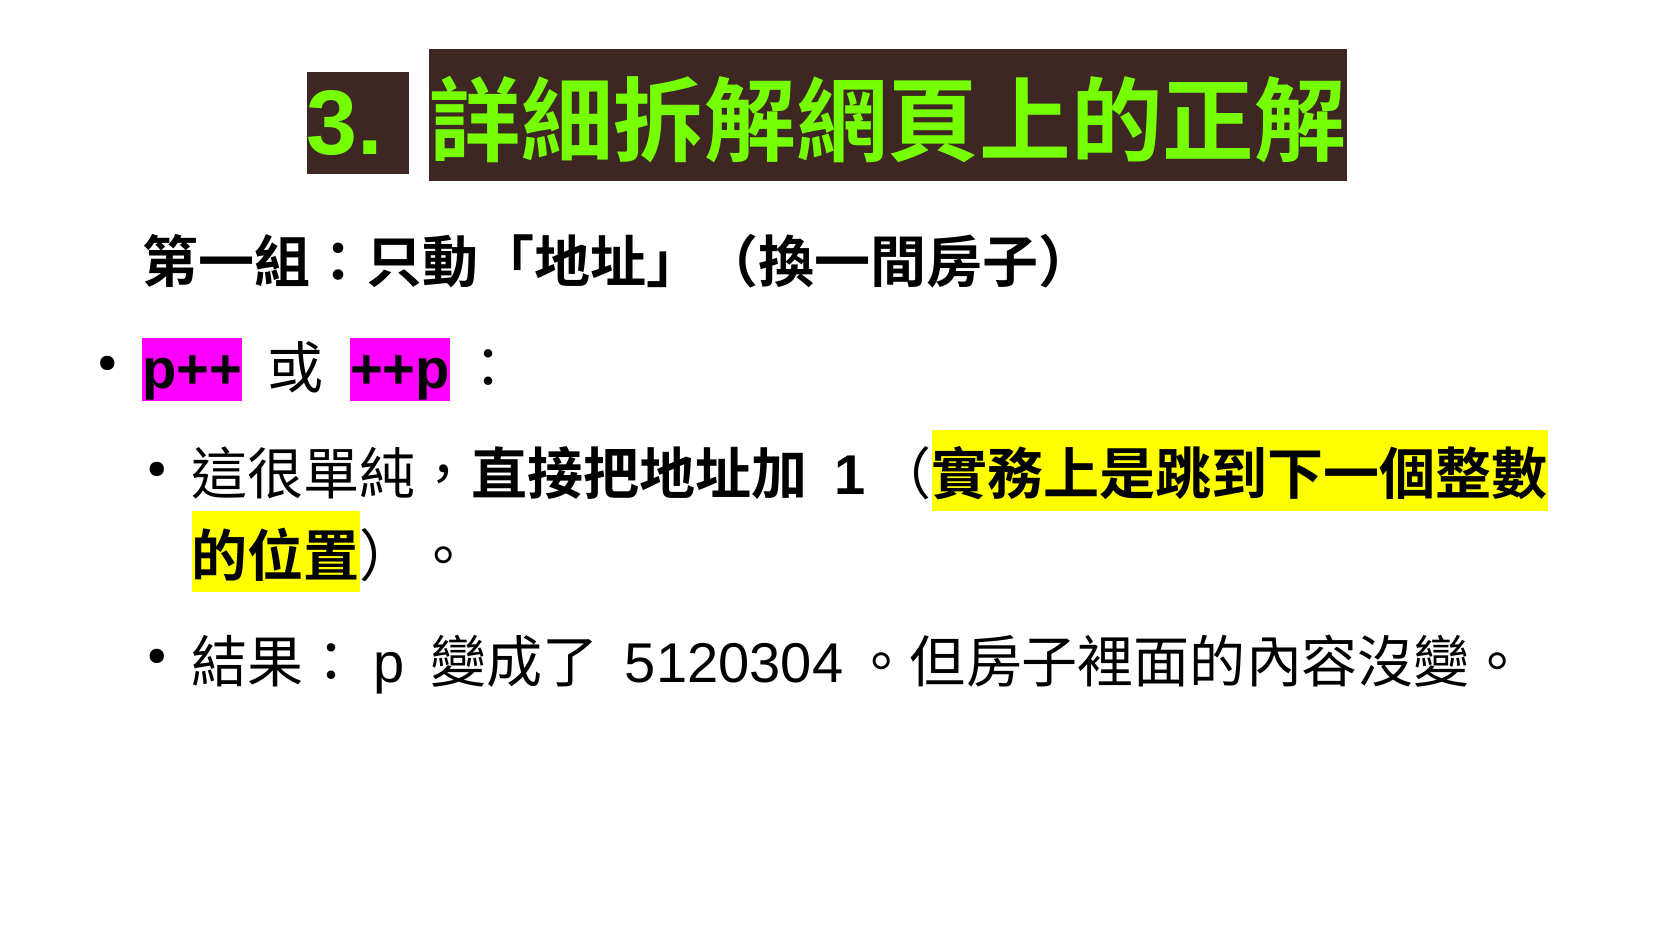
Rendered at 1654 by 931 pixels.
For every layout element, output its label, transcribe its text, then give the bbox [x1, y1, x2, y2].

title 3. 詳細拆解網頁上的正解 [82, 37, 1571, 193]
list 第一組：只動「地址」（換一間房子） p++ 或 ++p： 這很單純，直接把地址加 1（實務上是跳到下一個整數的位置）。 結果：p 變成了 5120304。但房子裡面的內容沒變。 [82, 217, 1571, 758]
